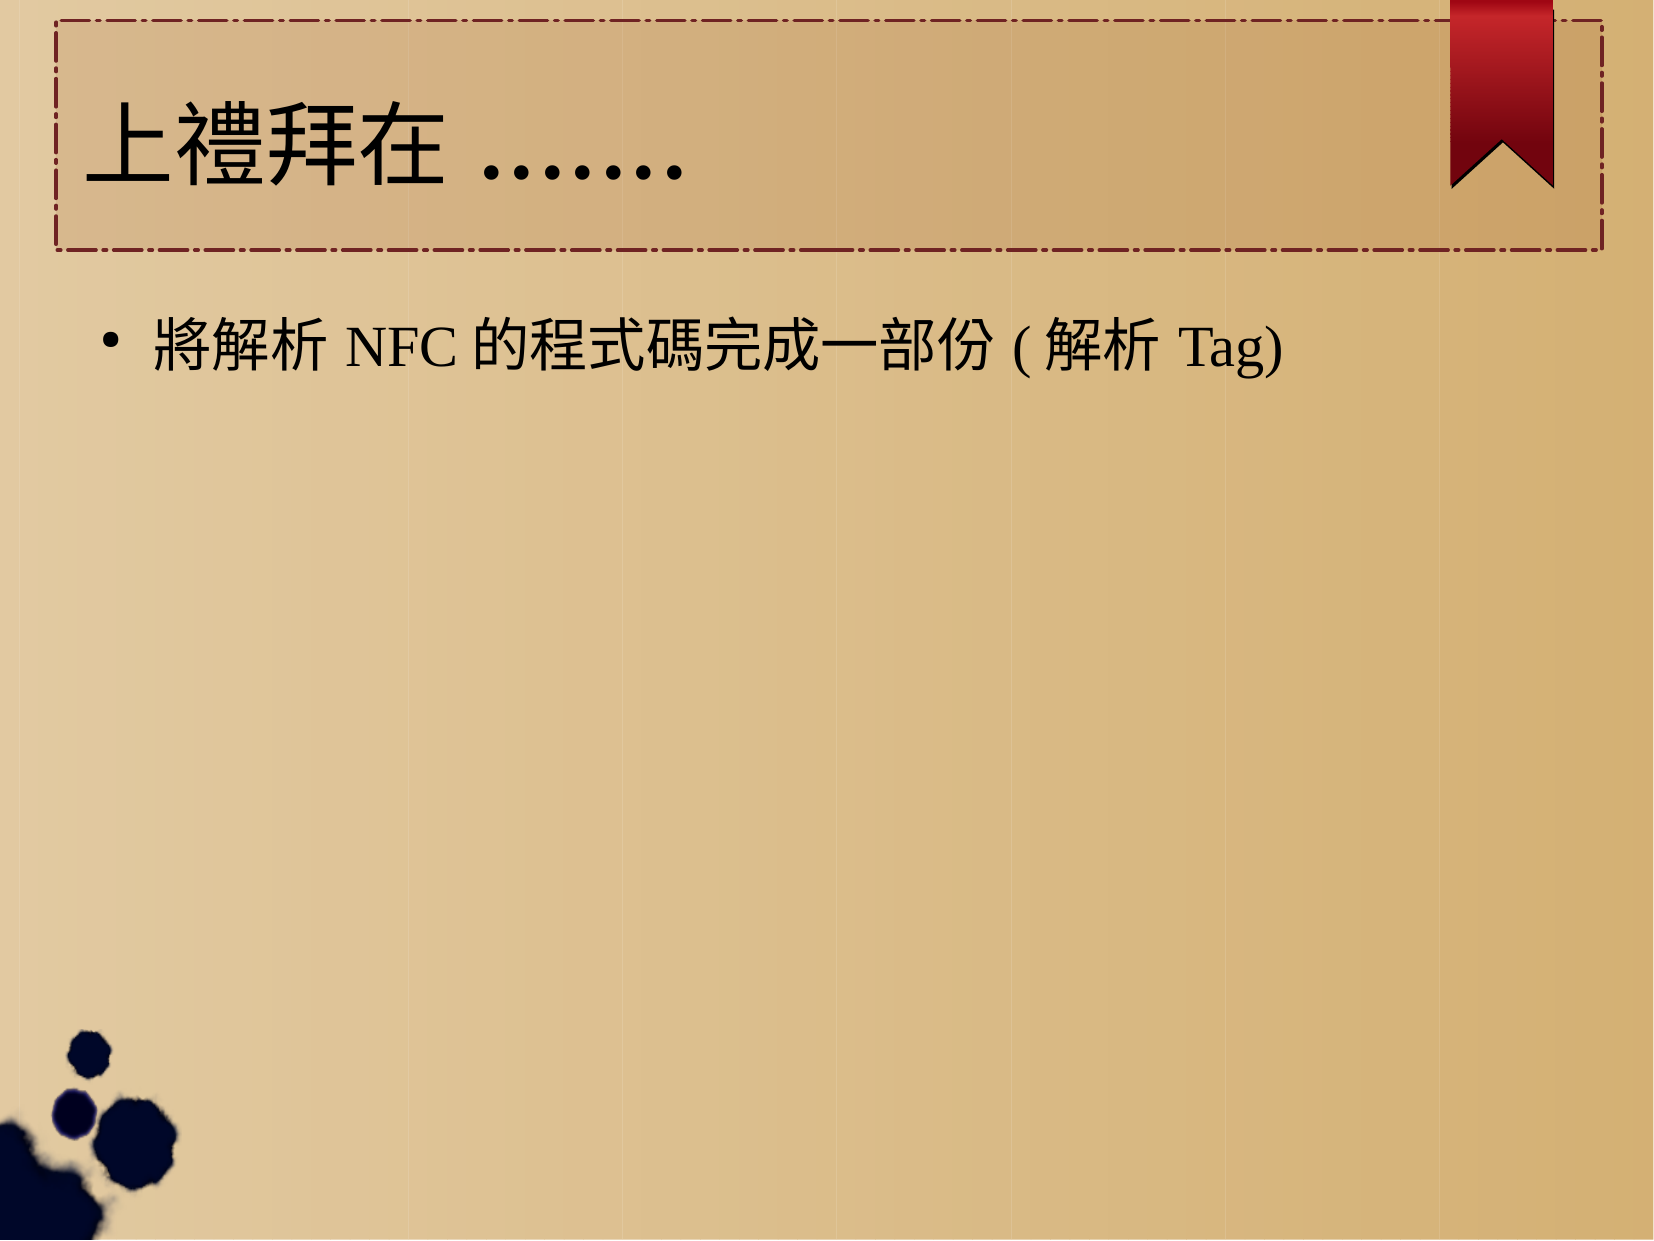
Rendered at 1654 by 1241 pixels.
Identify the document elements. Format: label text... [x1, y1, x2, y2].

title 上禮拜在....... [82, 47, 1412, 229]
list 將解析NFC的程式碼完成一部份(解析Tag) [82, 299, 1571, 1019]
